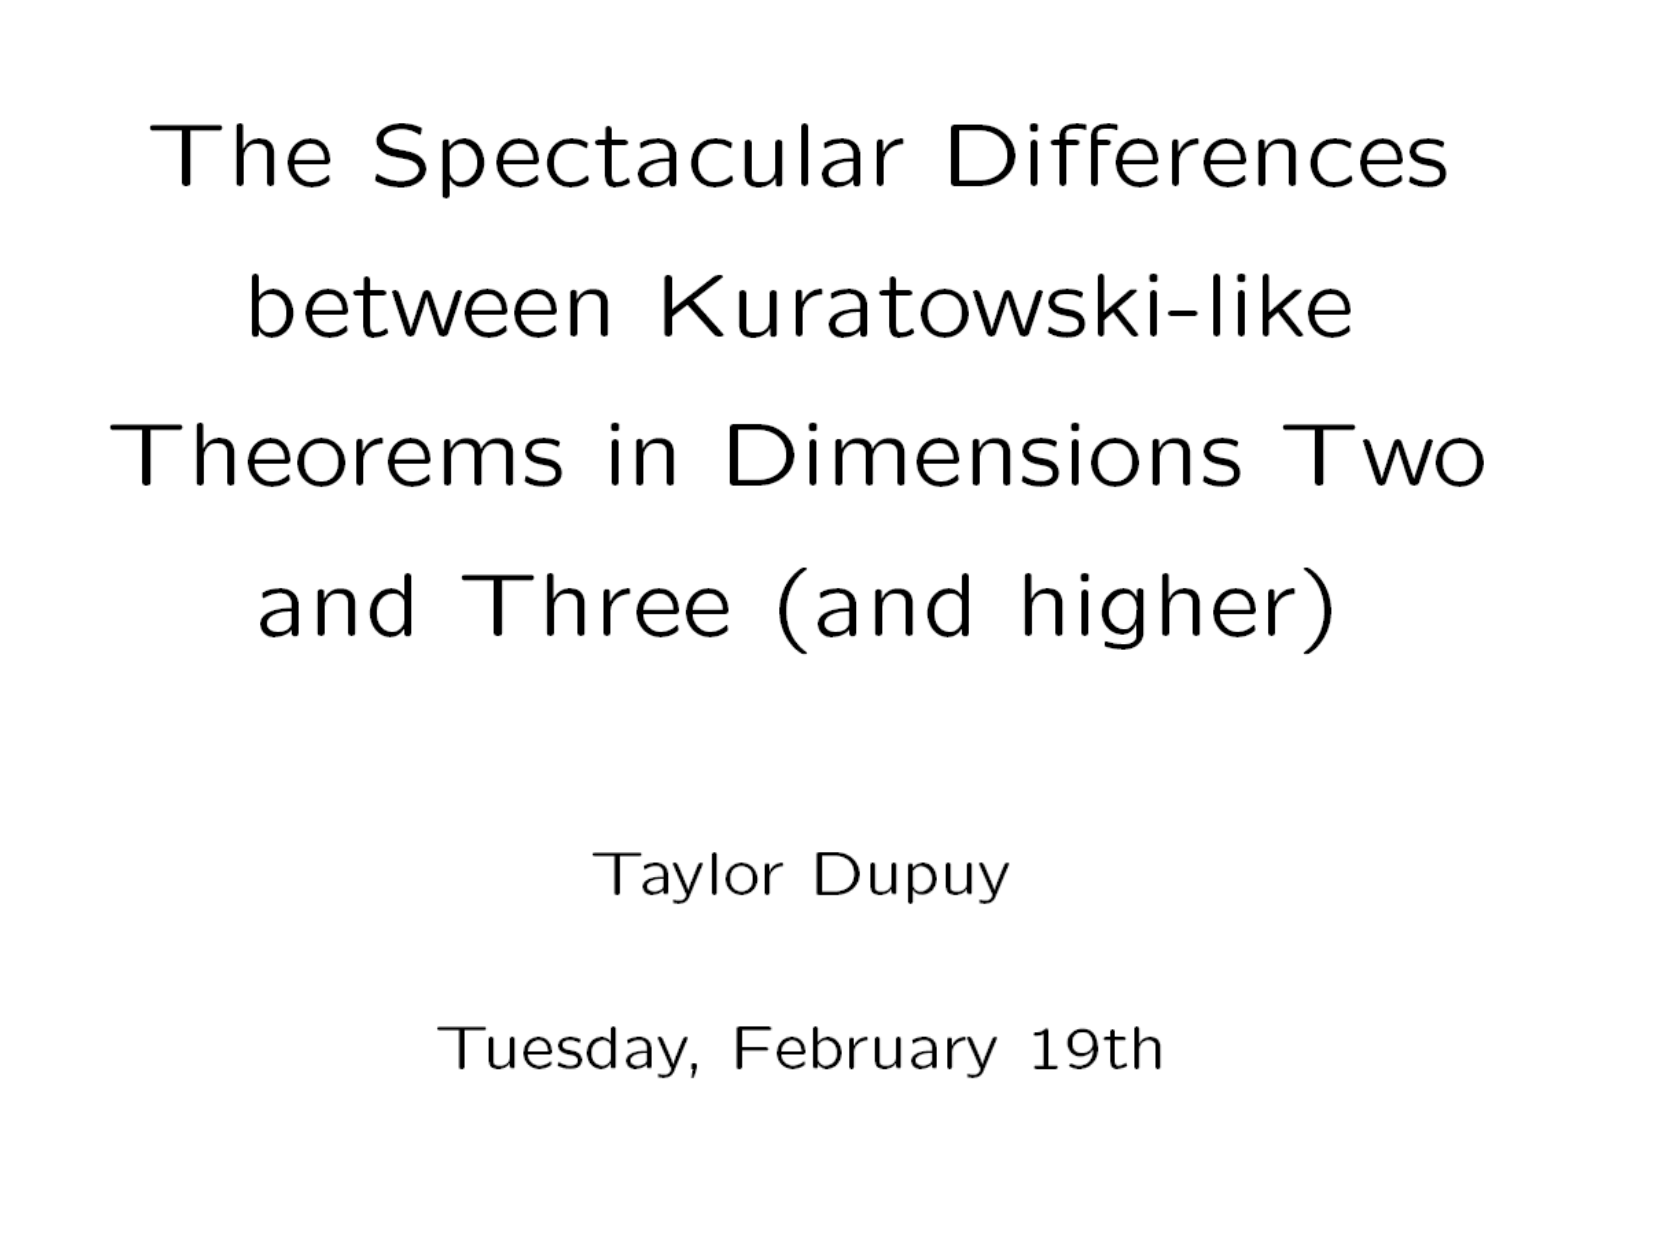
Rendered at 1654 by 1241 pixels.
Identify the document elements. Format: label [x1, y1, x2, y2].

picture [412, 820, 1201, 1096]
picture [53, 66, 1554, 669]
